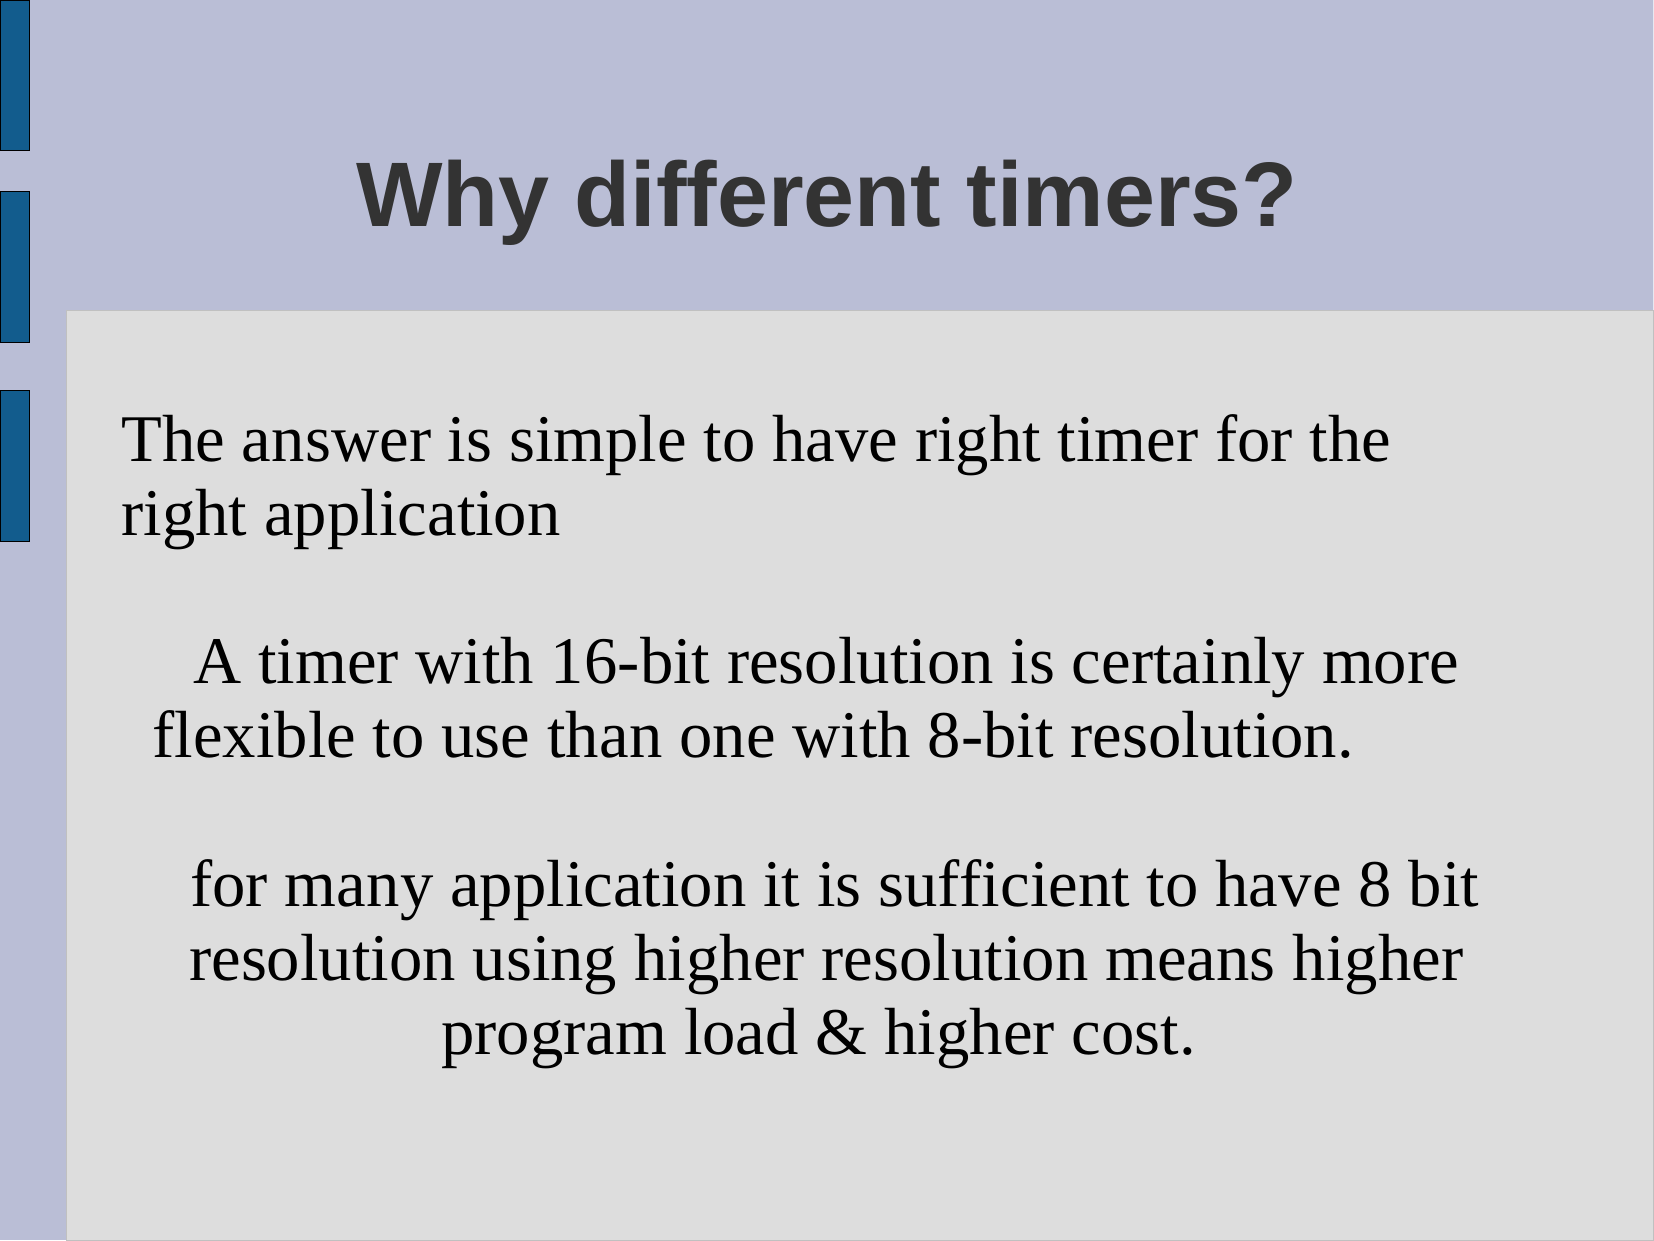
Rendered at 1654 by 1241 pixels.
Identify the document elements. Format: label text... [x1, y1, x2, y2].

title Why different timers? [121, 91, 1534, 299]
subtitle The answer is simple to have right timer for the right application A timer with 16-bit resolution is certainly more flexible to use than one with 8-bit resolution. for many application it is sufficient to have 8 bit resolution using higher resolution means higher program load & higher cost. [121, 344, 1534, 1127]
